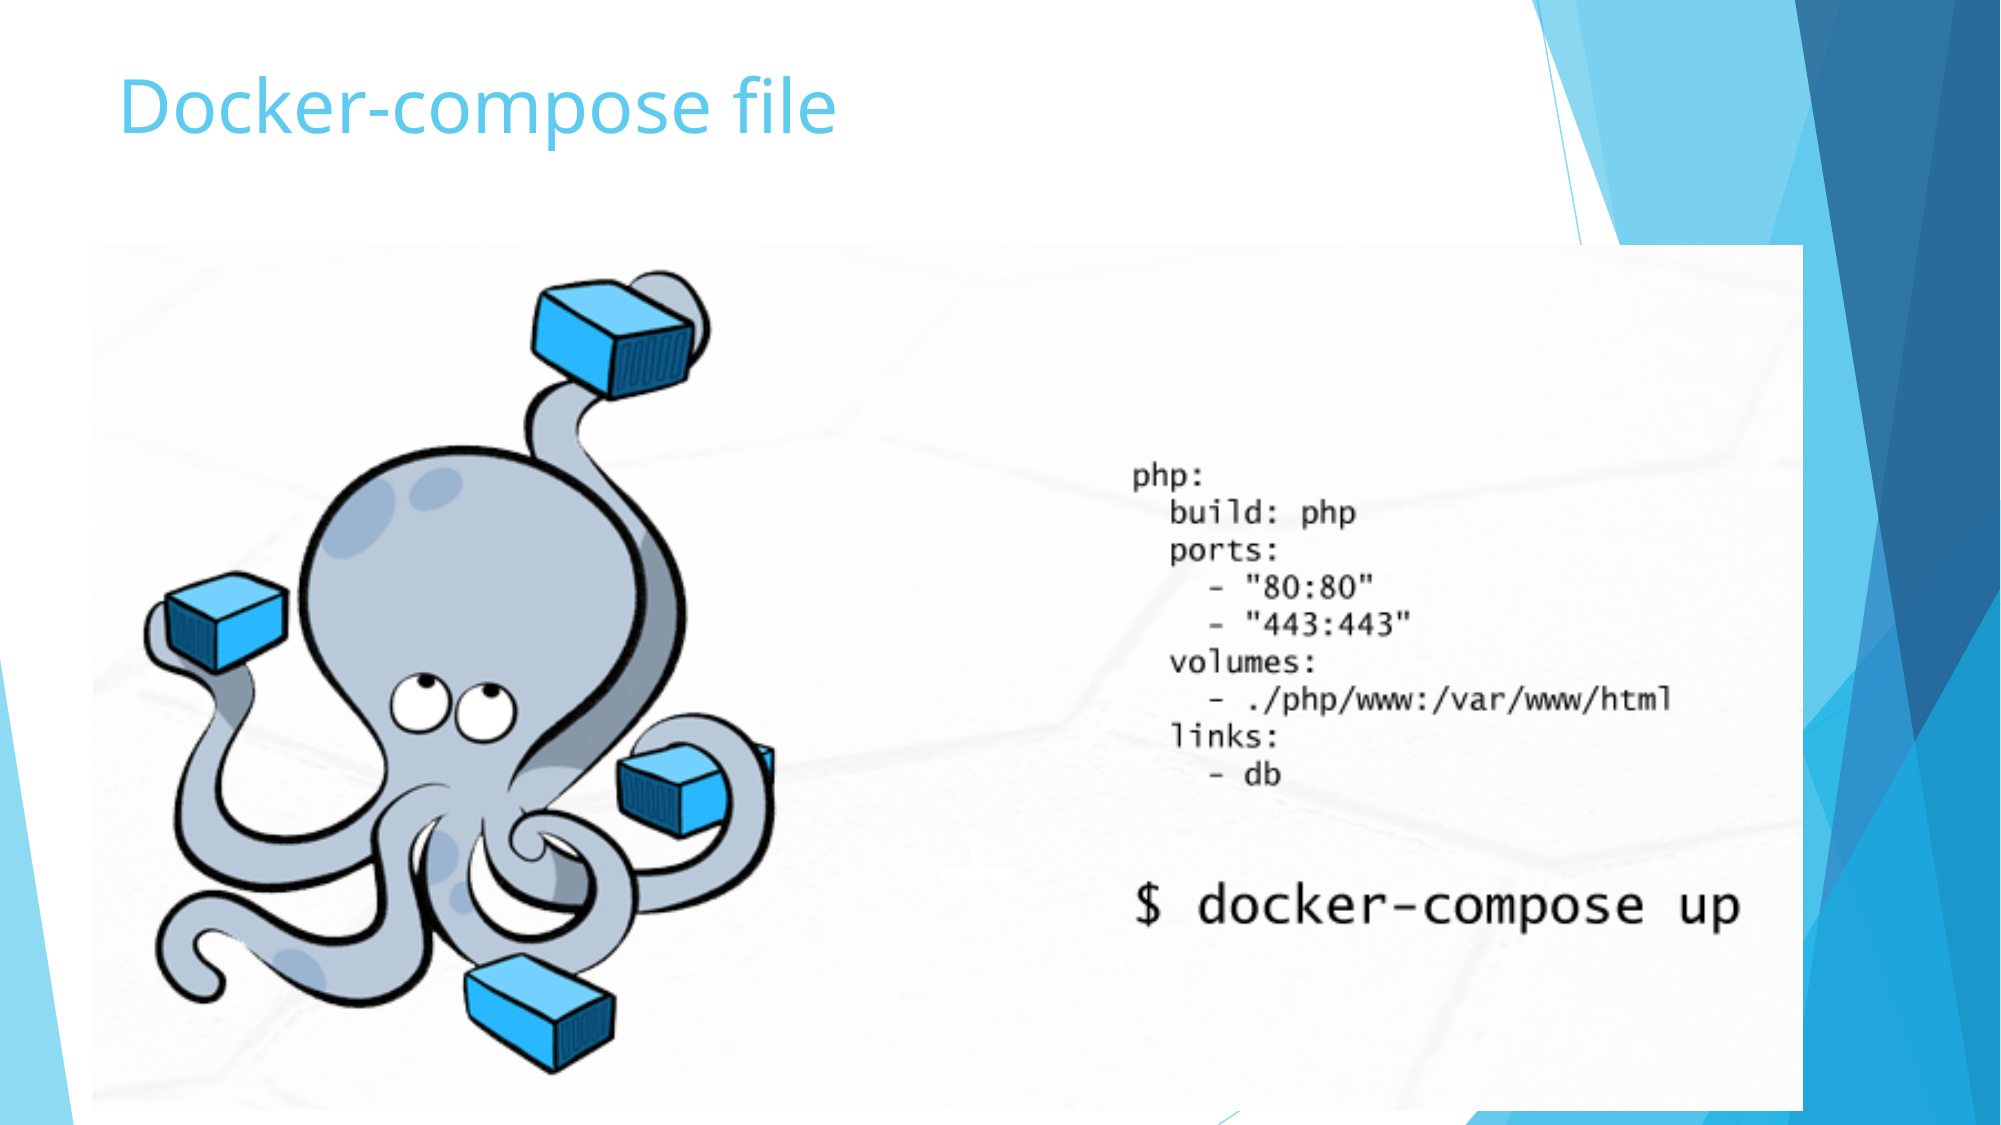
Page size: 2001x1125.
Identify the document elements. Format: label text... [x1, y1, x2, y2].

text_box Docker-compose file [102, 50, 1514, 268]
picture [92, 245, 1803, 1111]
